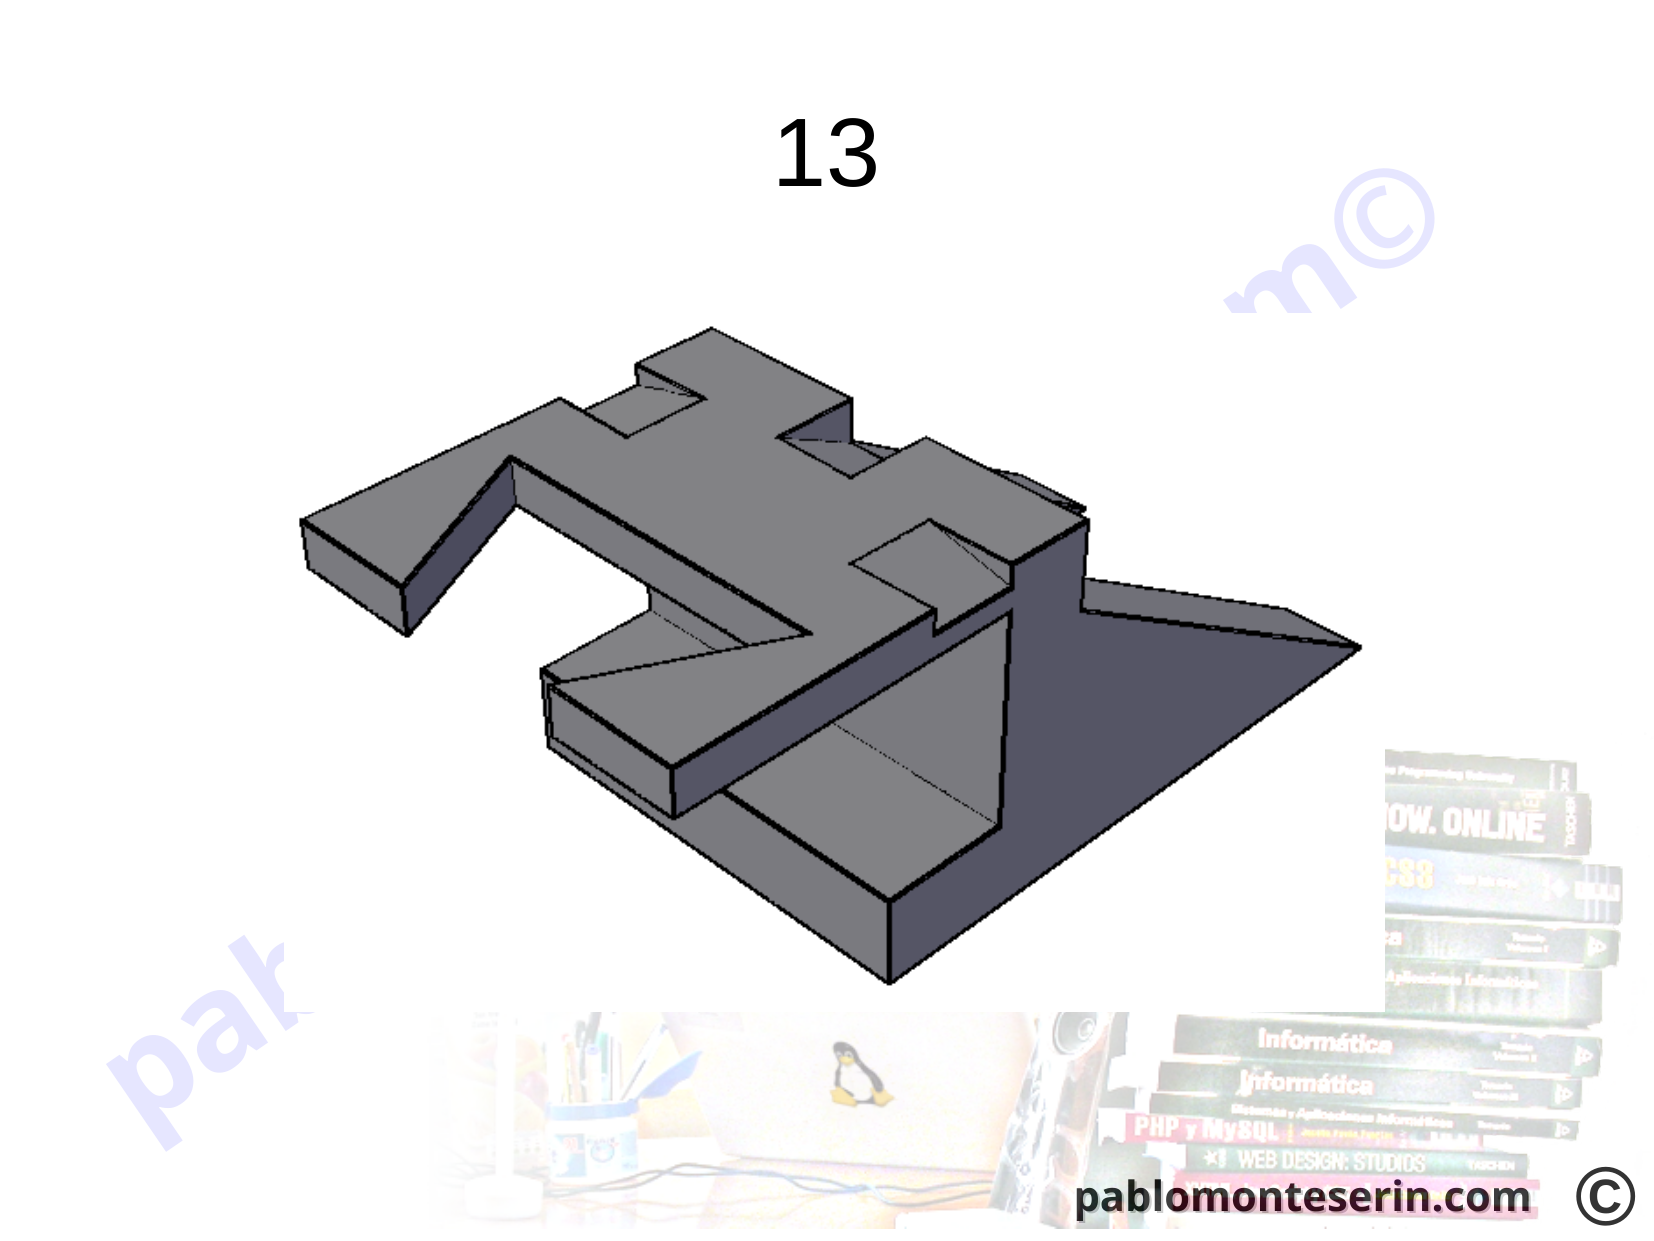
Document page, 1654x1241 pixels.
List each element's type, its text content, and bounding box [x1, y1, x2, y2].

picture [284, 313, 1654, 1229]
title 13 [82, 49, 1571, 257]
